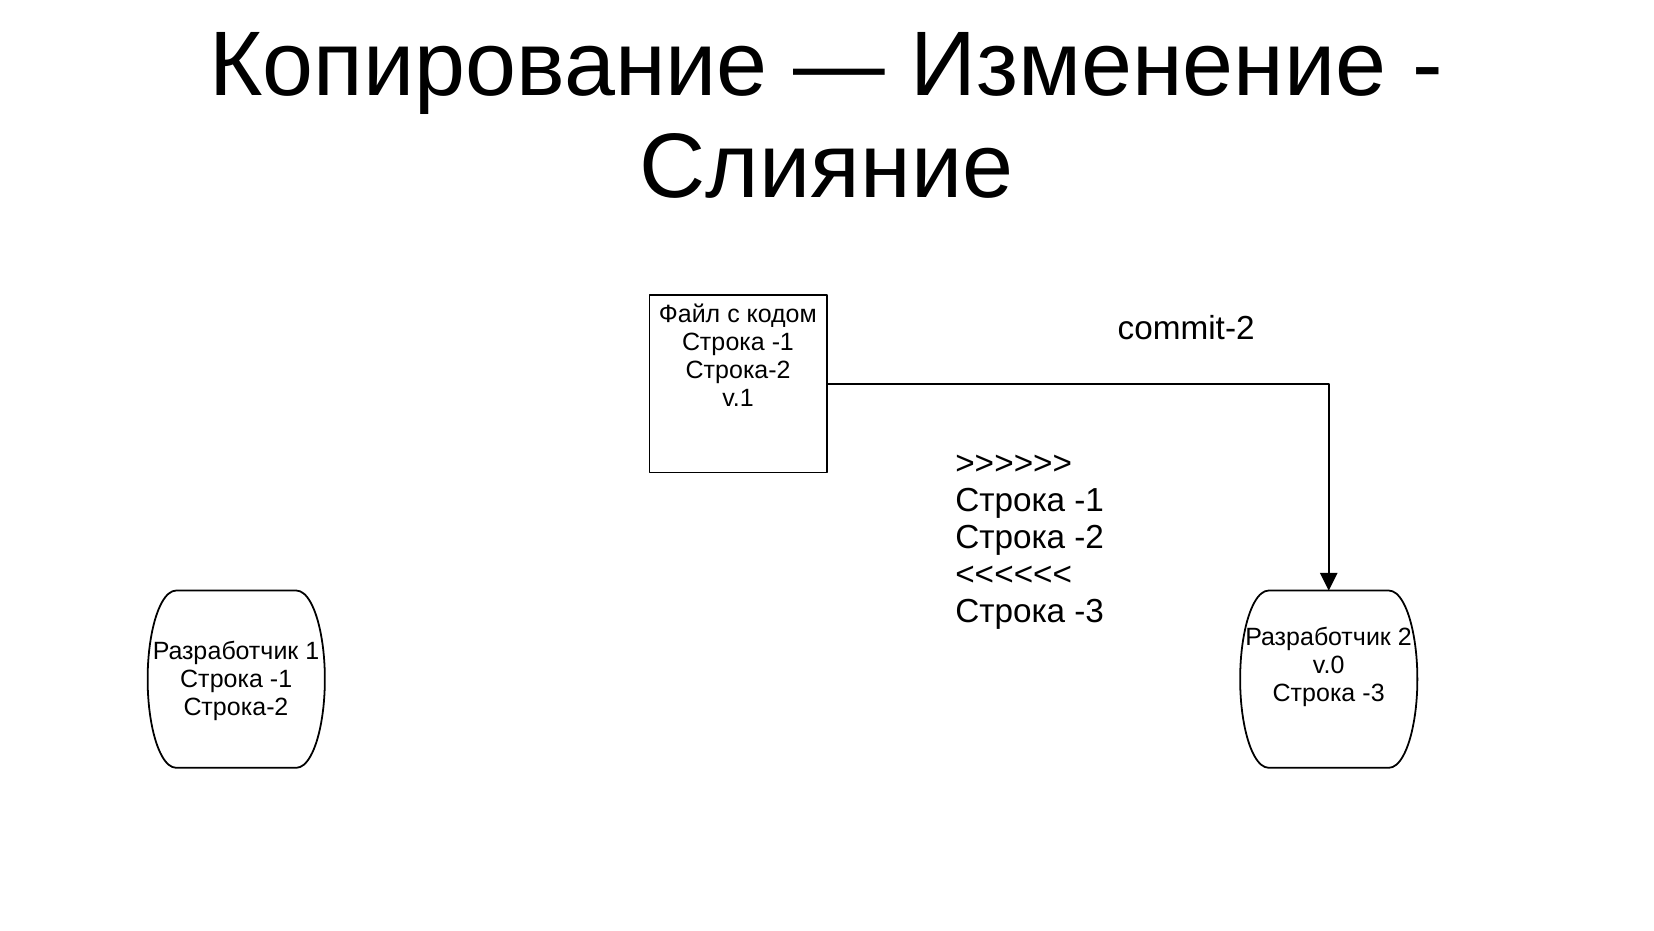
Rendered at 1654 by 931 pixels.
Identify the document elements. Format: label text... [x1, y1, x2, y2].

text_box Файл с кодом Строка -1 Строка-2 v.1 [649, 295, 827, 473]
text_box Разработчик 1 Строка -1 Строка-2 [147, 590, 325, 768]
text_box commit-2 [1103, 308, 1270, 355]
text_box Разработчик 2 v.0 Строка -3 [1240, 590, 1418, 768]
title Копирование — Изменение - Слияние [82, 12, 1571, 218]
text_box >>>>>> Строка -1 Строка -2 <<<<<< Строка -3 [940, 442, 1120, 638]
